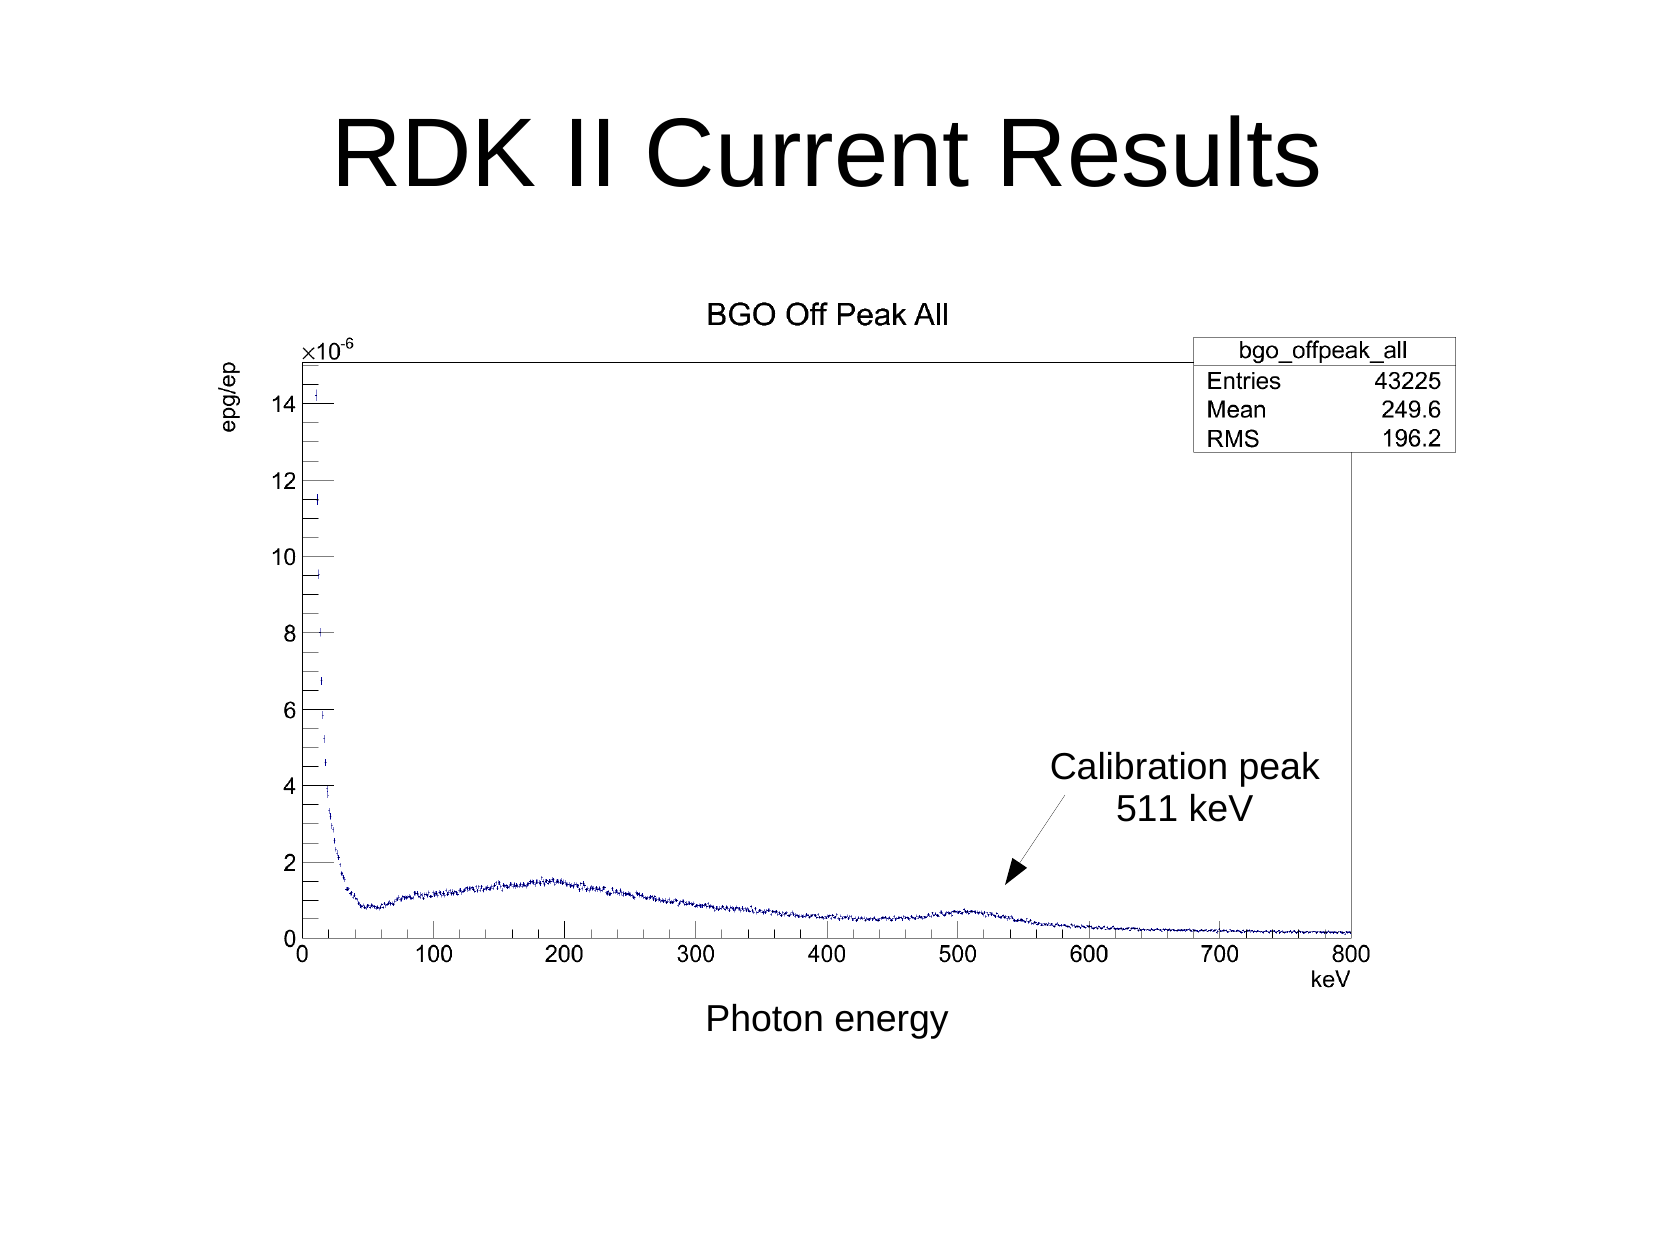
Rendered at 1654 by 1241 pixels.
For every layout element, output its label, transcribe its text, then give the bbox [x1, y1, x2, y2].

text_box Photon energy [690, 990, 964, 1047]
title RDK II Current Results [82, 49, 1571, 257]
text_box Calibration peak 511 keV [1035, 738, 1335, 838]
picture [171, 290, 1482, 1010]
